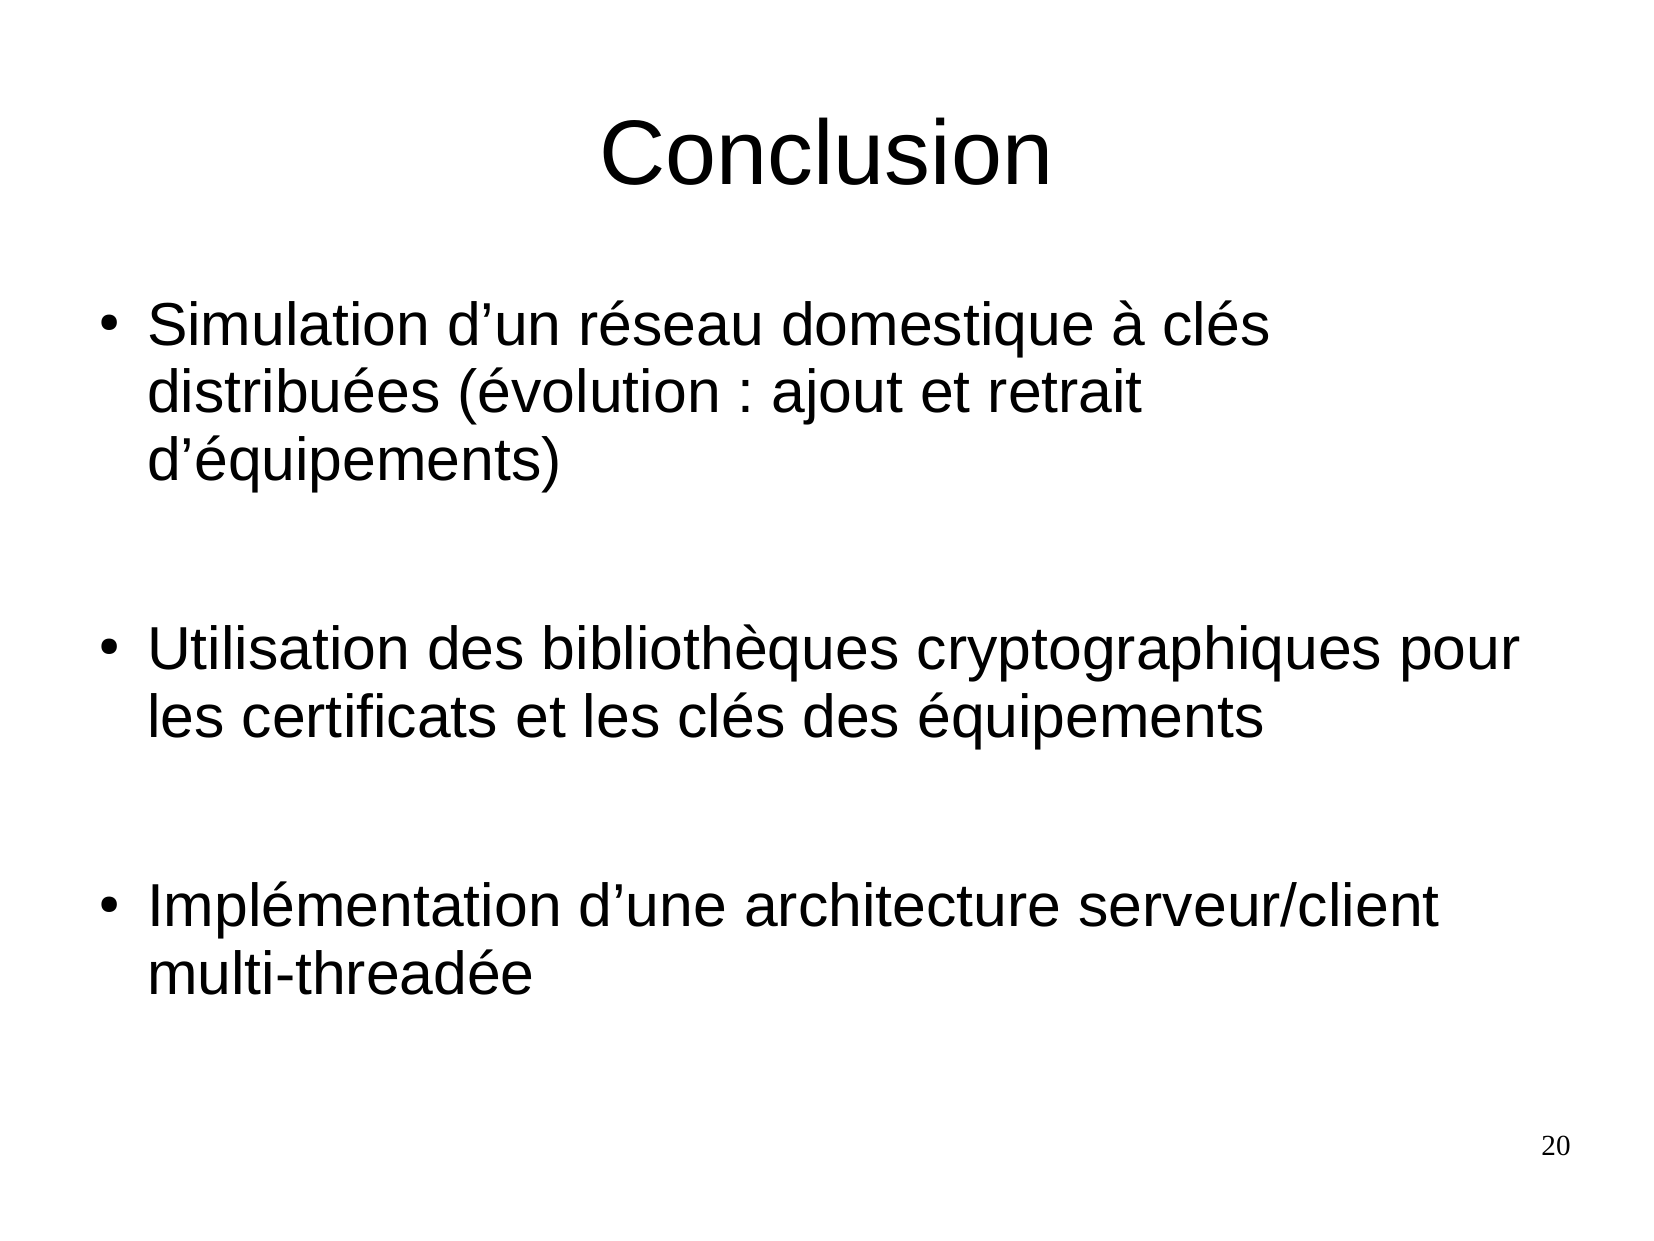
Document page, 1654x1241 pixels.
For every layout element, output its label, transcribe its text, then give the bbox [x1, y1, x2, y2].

list Simulation d’un réseau domestique à clés distribuées (évolution : ajout et retrait d’équipements) Utilisation des bibliothèques cryptographiques pour les certificats et les clés des équipements Implémentation d’une architecture serveur/client multi-threadée [82, 290, 1571, 1010]
title Conclusion [82, 49, 1571, 257]
